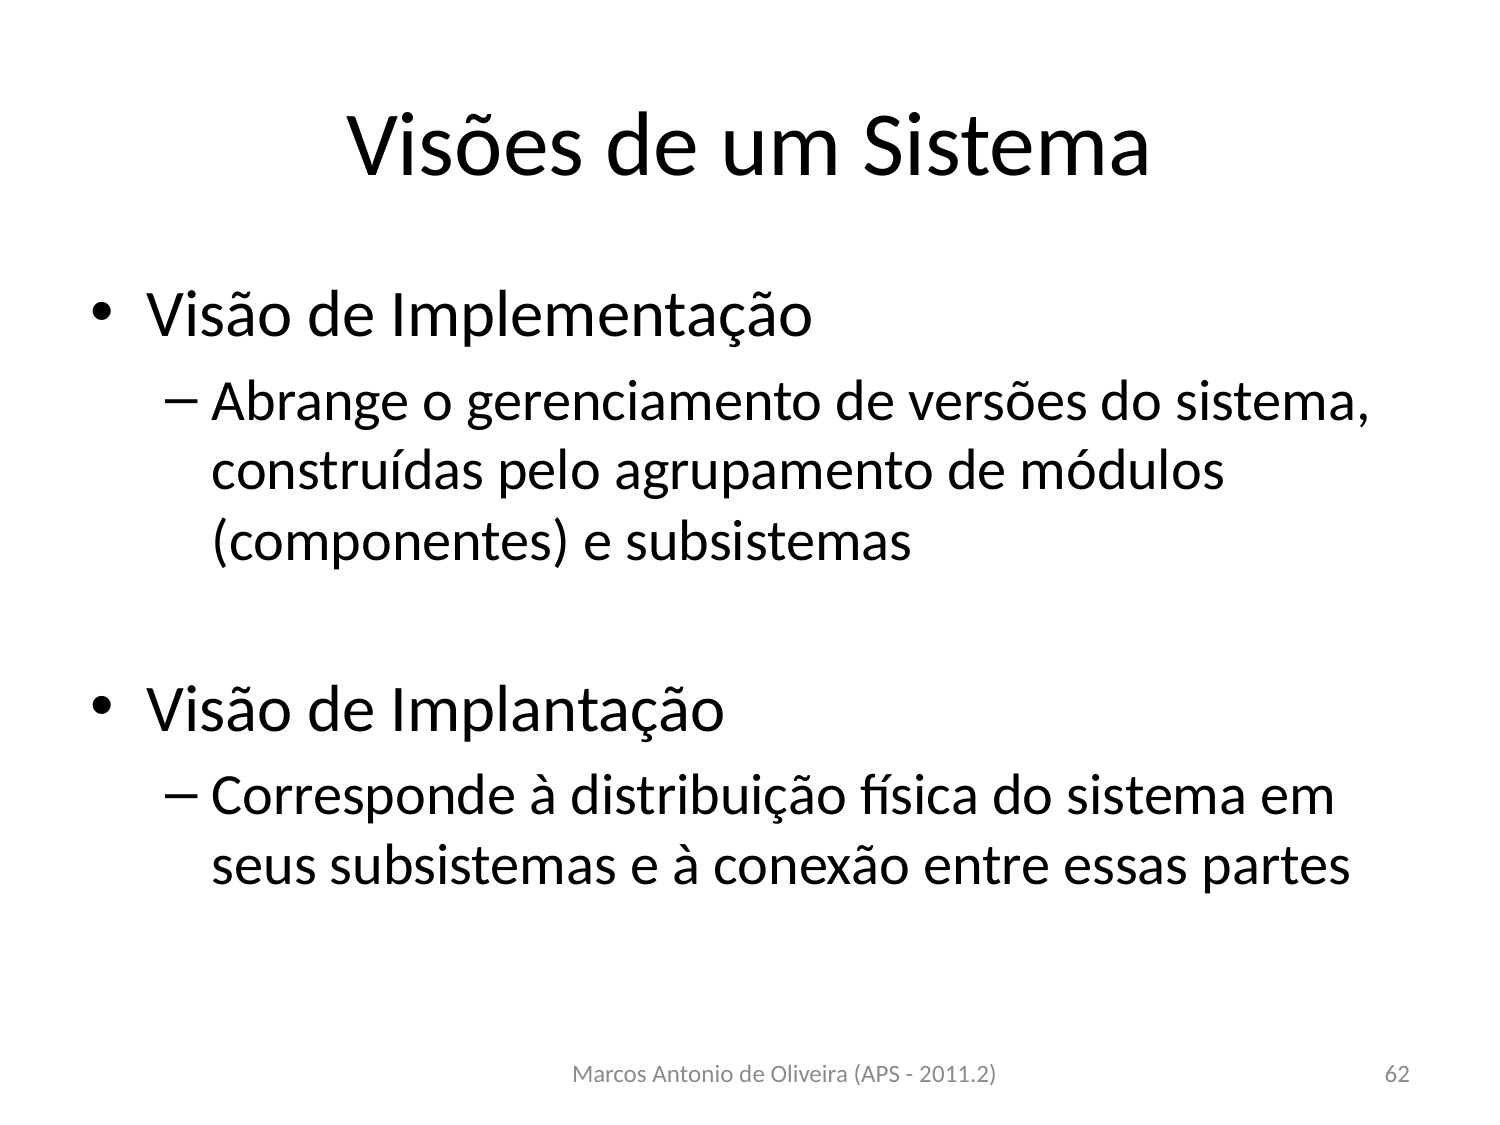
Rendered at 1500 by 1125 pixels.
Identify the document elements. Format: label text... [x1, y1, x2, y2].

slide_number <número> [1074, 1042, 1425, 1103]
footer Marcos Antonio de Oliveira (APS - 2011.2) [512, 1042, 1058, 1103]
title Visões de um Sistema [75, 45, 1425, 233]
list Visão de Implementação Abrange o gerenciamento de versões do sistema, construídas pelo agrupamento de módulos (componentes) e subsistemas Visão de Implantação Corresponde à distribuição física do sistema em seus subsistemas e à conexão entre essas partes [75, 262, 1425, 1005]
